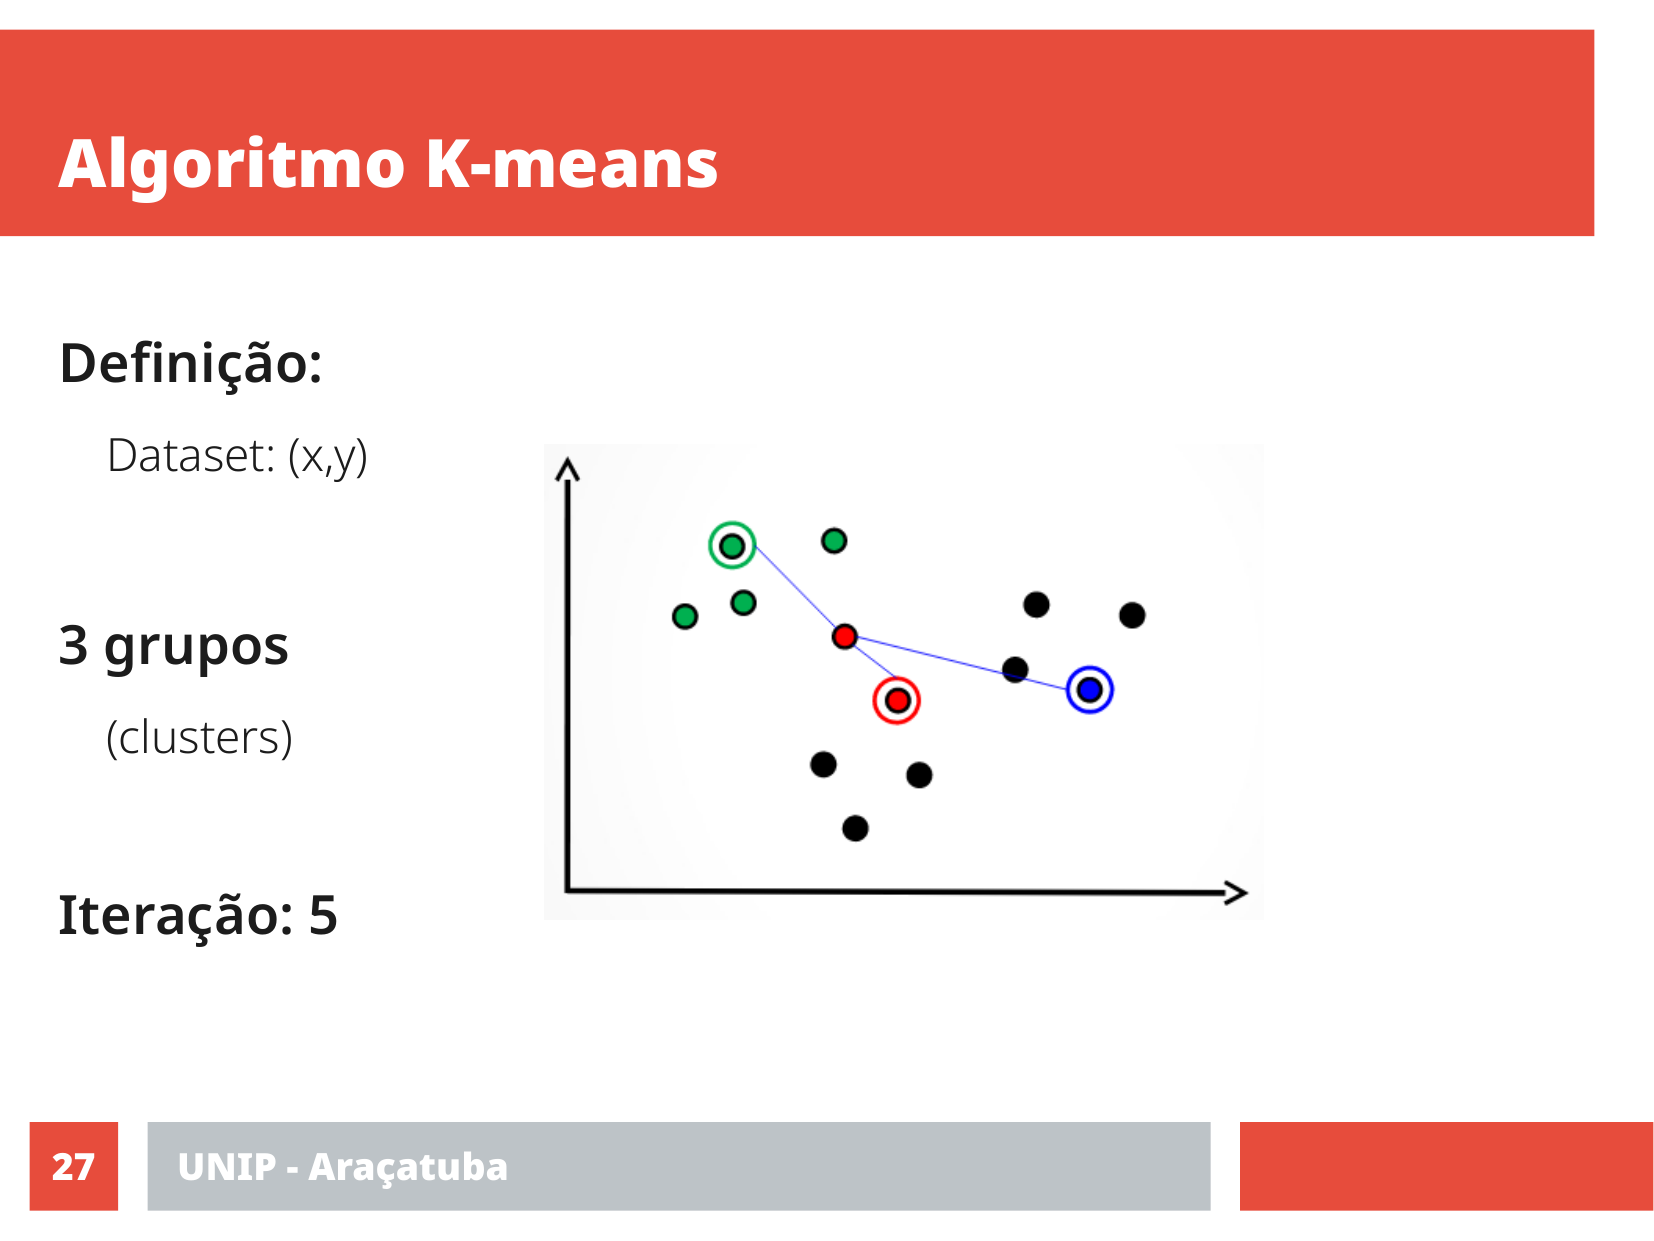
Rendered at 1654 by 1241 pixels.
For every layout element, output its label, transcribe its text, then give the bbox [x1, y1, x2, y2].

title Algoritmo K-means [59, 59, 1595, 207]
list Definição: Dataset: (x,y) 3 grupos (clusters) Iteração: 5 [59, 324, 1565, 1093]
